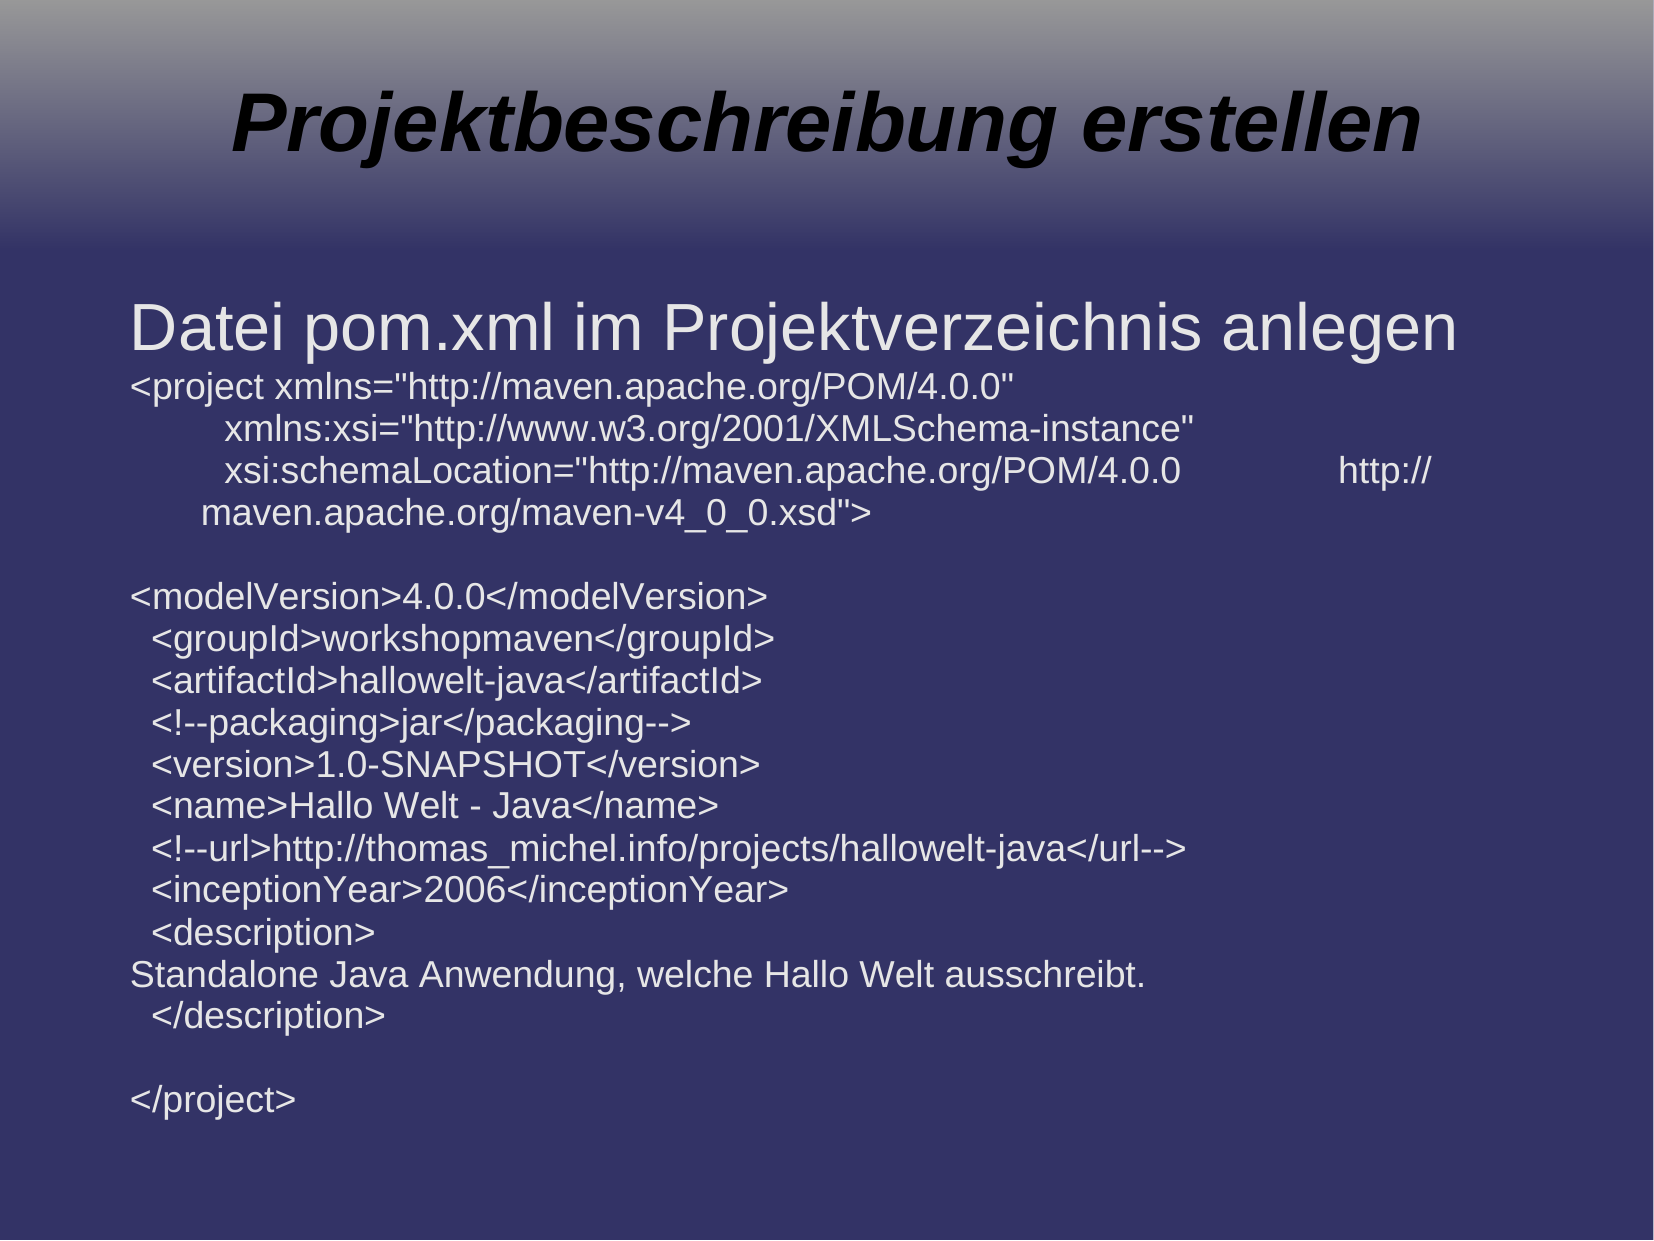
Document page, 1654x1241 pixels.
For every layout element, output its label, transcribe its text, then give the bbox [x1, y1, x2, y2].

list Datei pom.xml im Projektverzeichnis anlegen <project xmlns="http://maven.apache.org/POM/4.0.0" xmlns:xsi="http://www.w3.org/2001/XMLSchema-instance" xsi:schemaLocation="http://maven.apache.org/POM/4.0.0 http://maven.apache.org/maven-v4_0_0.xsd"> <modelVersion>4.0.0</modelVersion> <groupId>workshopmaven</groupId> <artifactId>hallowelt-java</artifactId> <!--packaging>jar</packaging--> <version>1.0-SNAPSHOT</version> <name>Hallo Welt - Java</name> <!--url>http://thomas_michel.info/projects/hallowelt-java</url--> <inceptionYear>2006</inceptionYear> <description> Standalone Java Anwendung, welche Hallo Welt ausschreibt. </description> </project> [118, 290, 1540, 1152]
title Projektbeschreibung erstellen [121, 19, 1534, 227]
